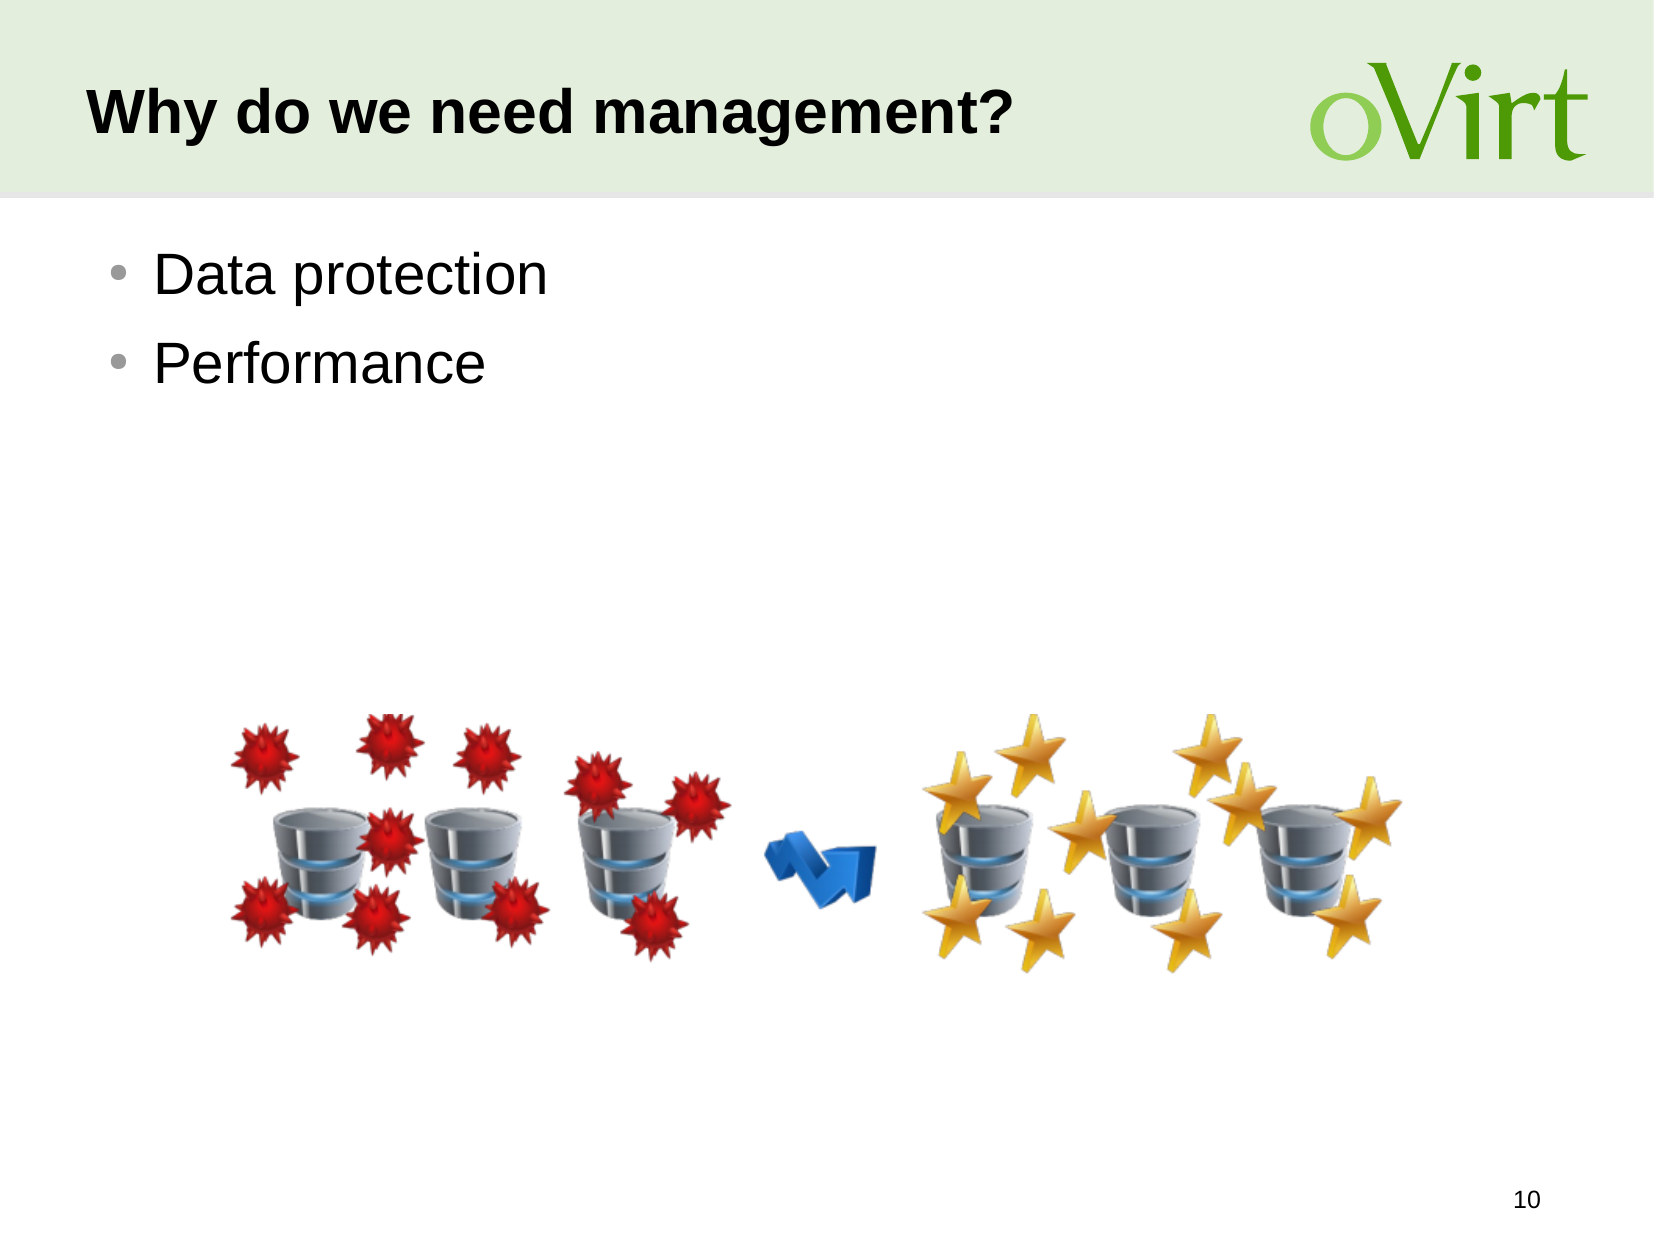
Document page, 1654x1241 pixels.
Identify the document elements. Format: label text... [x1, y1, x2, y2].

picture [225, 714, 1404, 976]
title Why do we need management? [86, 36, 1307, 188]
list Data protection [93, 241, 1582, 307]
list Performance [93, 330, 1582, 396]
